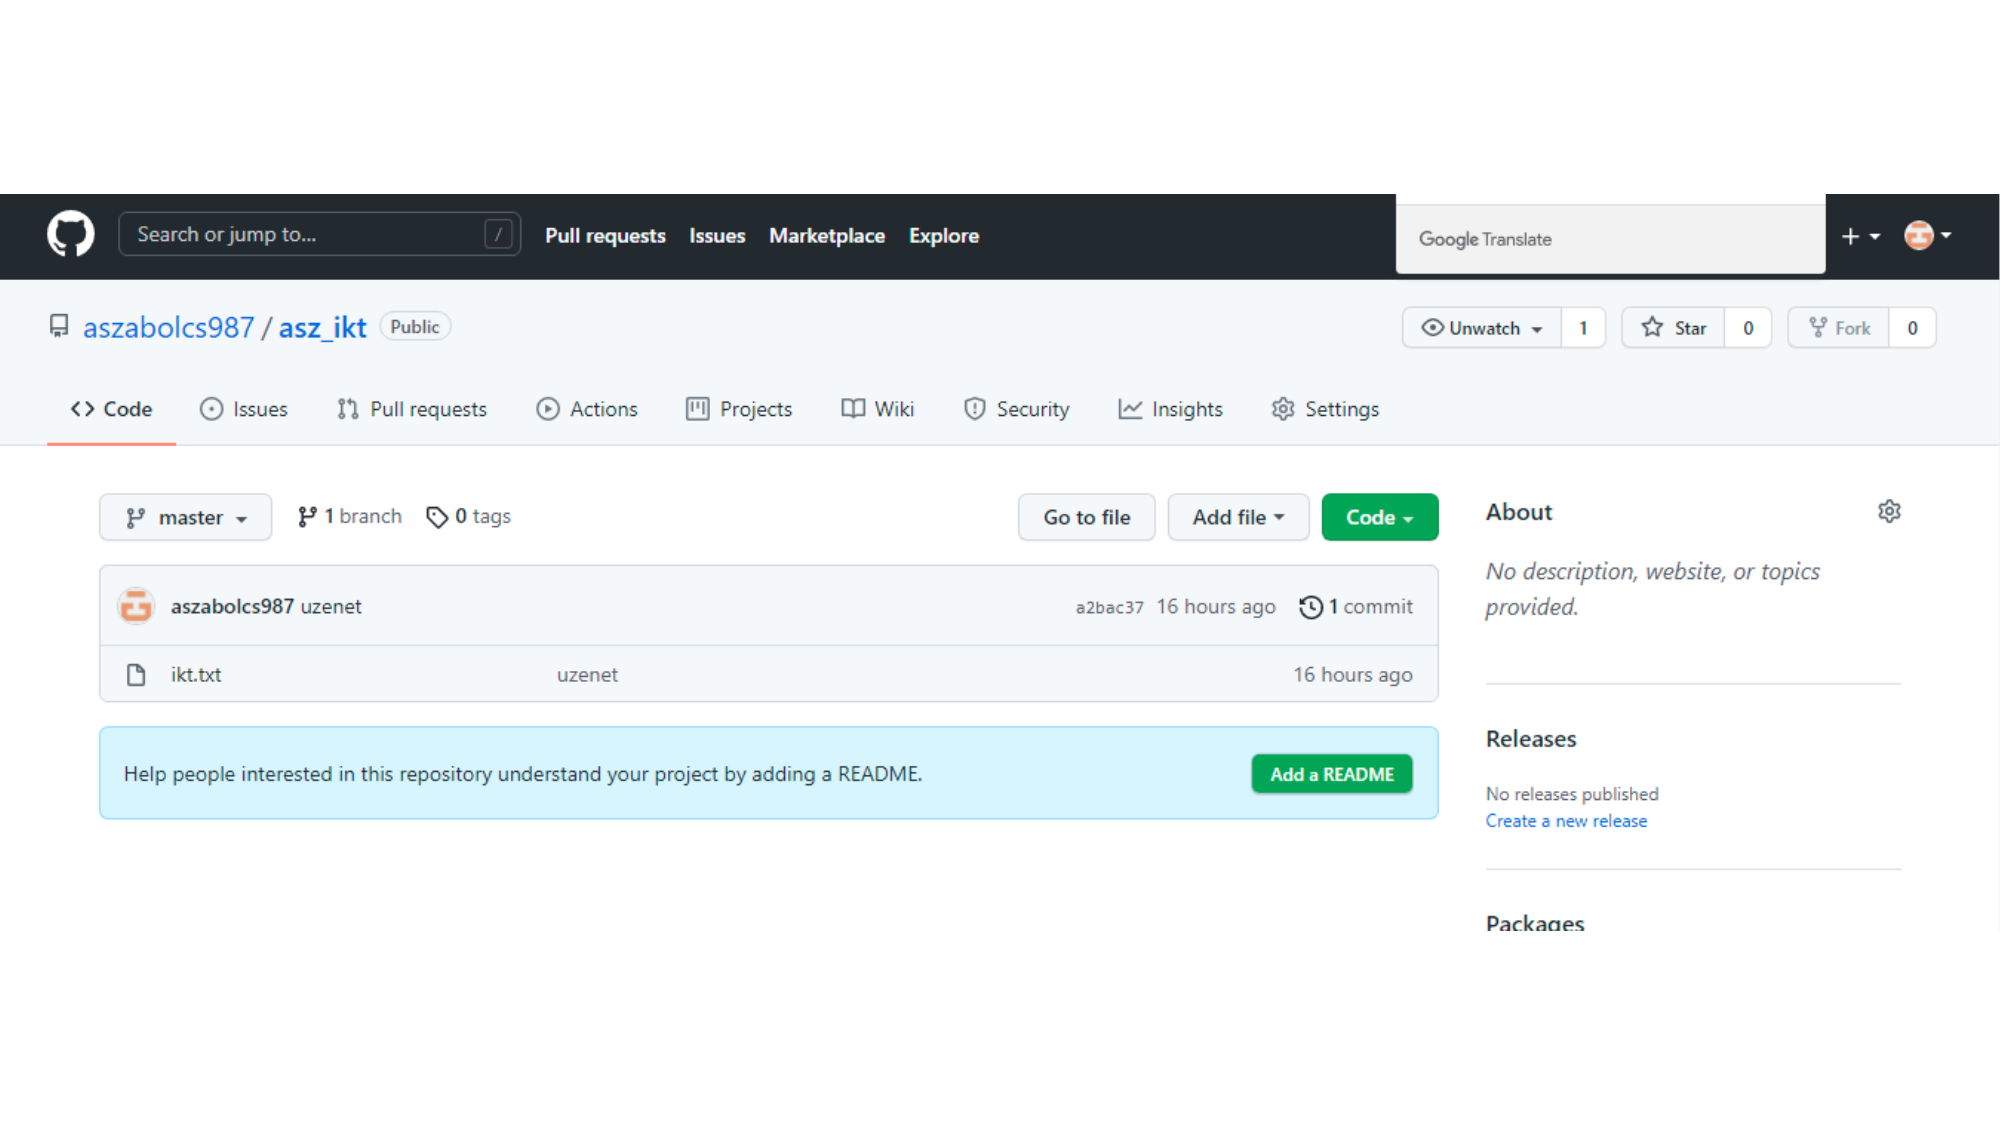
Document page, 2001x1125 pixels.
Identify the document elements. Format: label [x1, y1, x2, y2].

picture [0, 194, 2000, 931]
